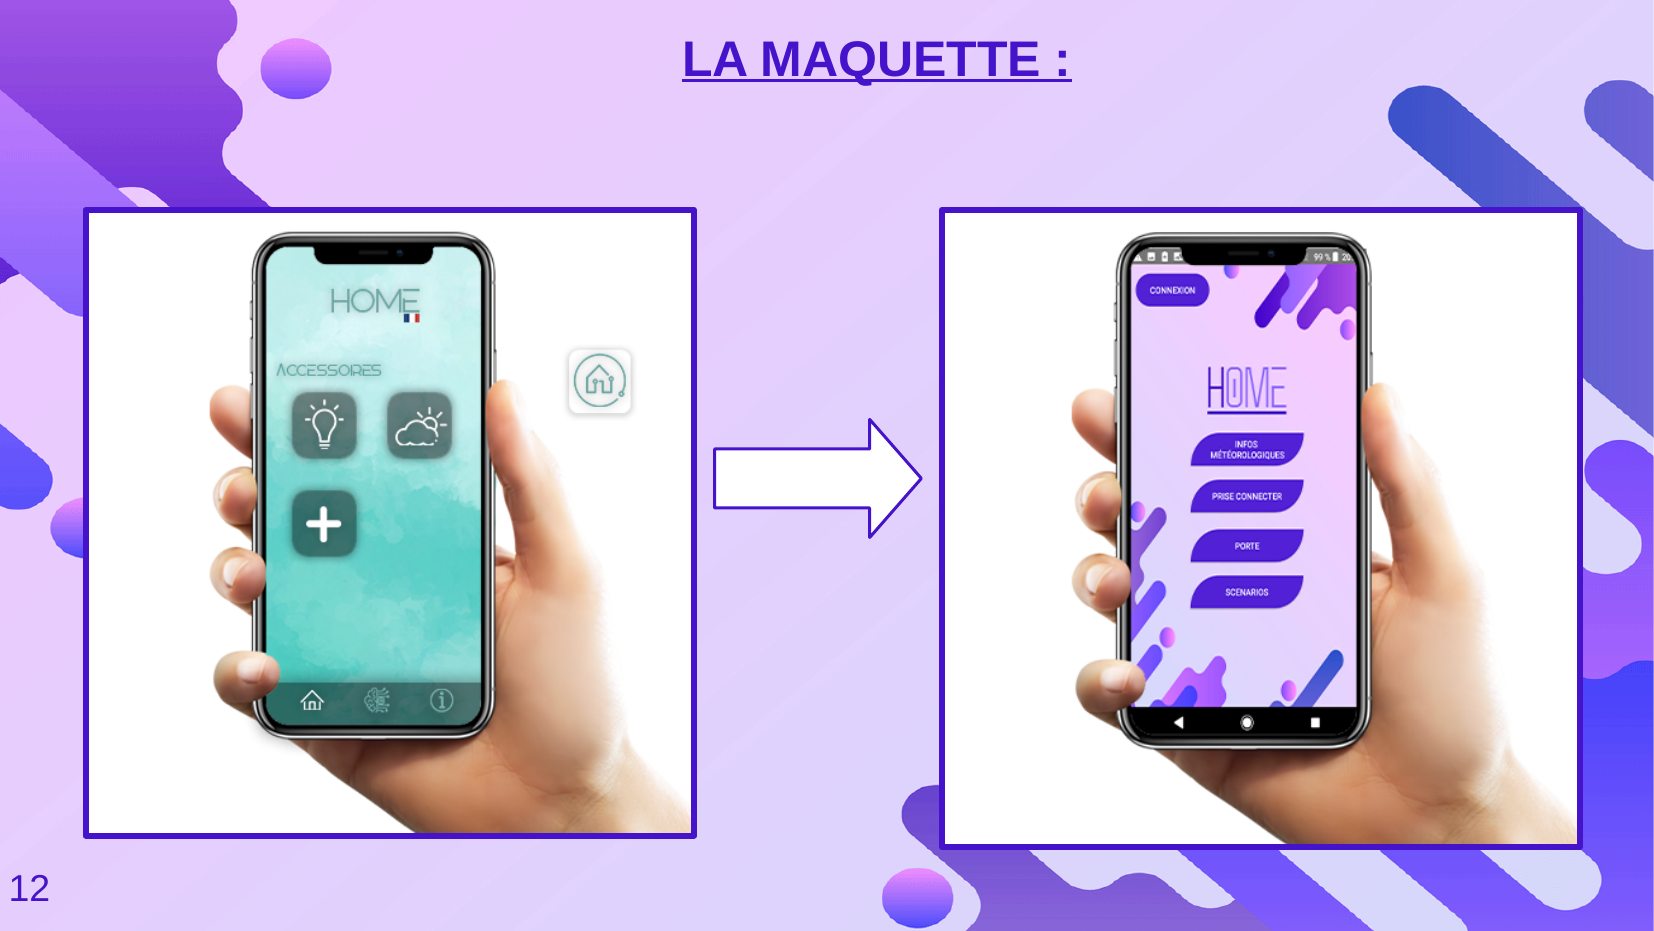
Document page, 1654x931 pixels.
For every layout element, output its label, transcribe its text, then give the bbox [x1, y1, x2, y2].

text_box LA MAQUETTE : [360, 23, 1394, 95]
text_box 12 [0, 860, 66, 931]
picture [0, 0, 1654, 931]
text_box [714, 419, 922, 538]
